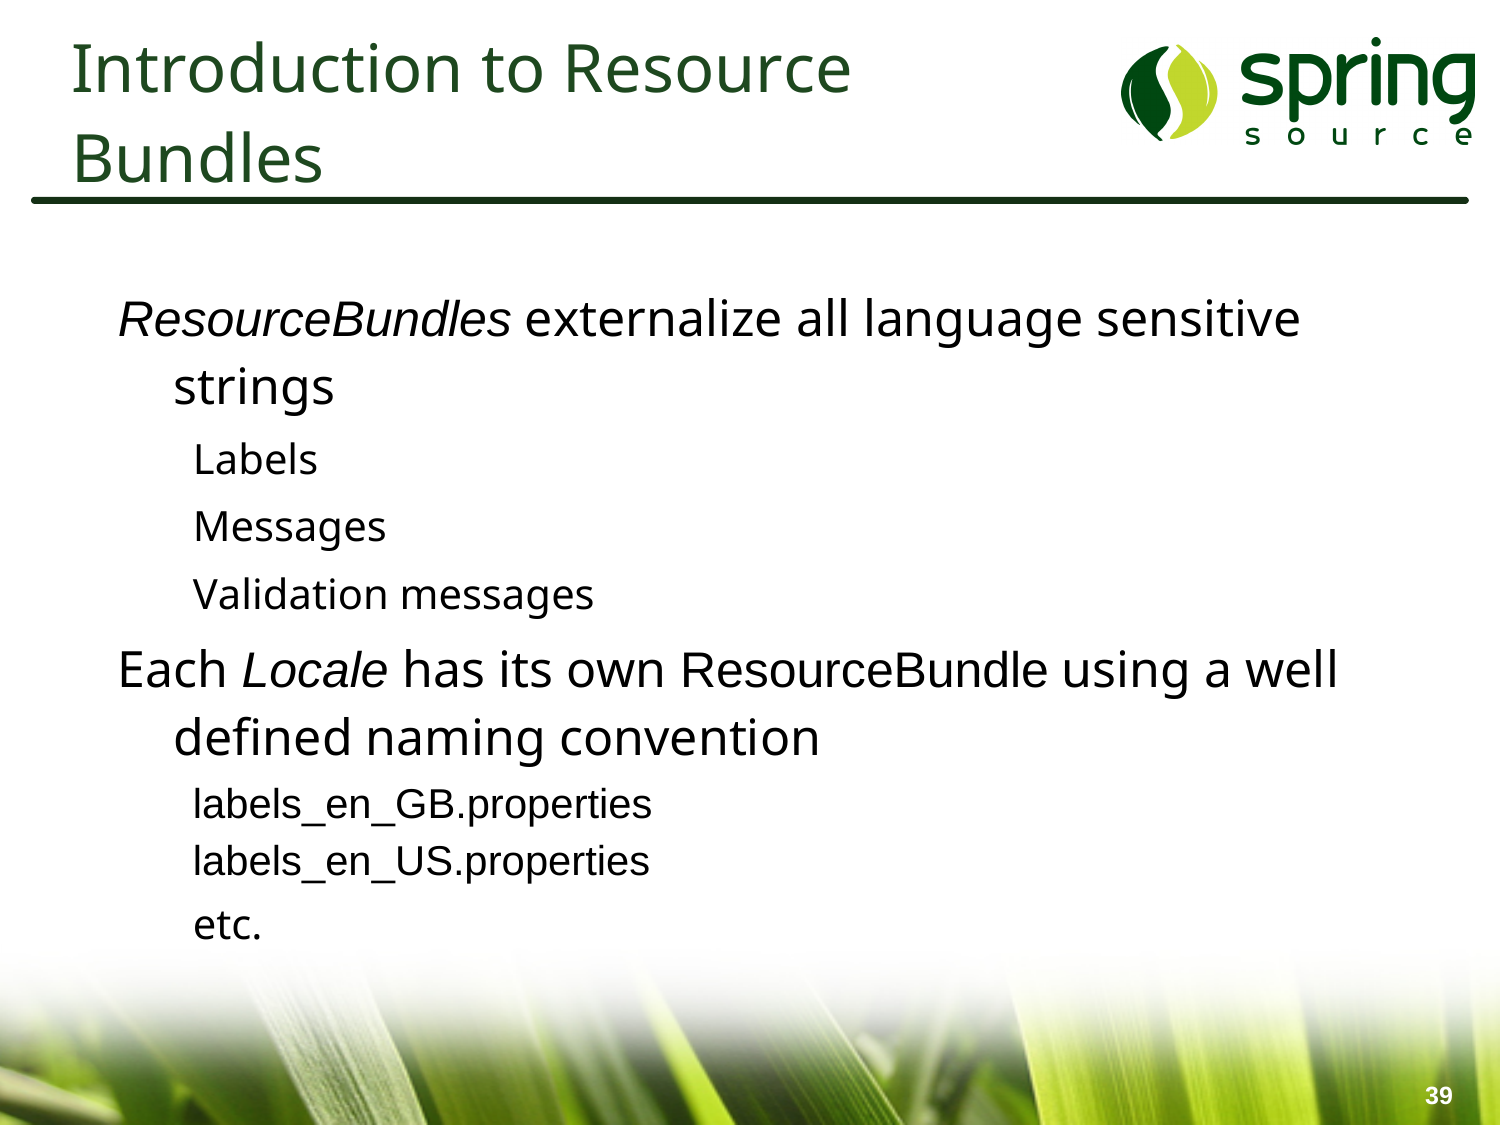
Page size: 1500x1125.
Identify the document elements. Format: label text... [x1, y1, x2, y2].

list ResourceBundles externalize all language sensitive strings Labels Messages Validation messages Each Locale has its own ResourceBundle using a well defined naming convention labels_en_GB.properties labels_en_US.properties etc. [103, 275, 1394, 938]
picture [0, 944, 1500, 1125]
title Introduction to Resource Bundles [56, 13, 1089, 191]
picture [1121, 37, 1475, 145]
